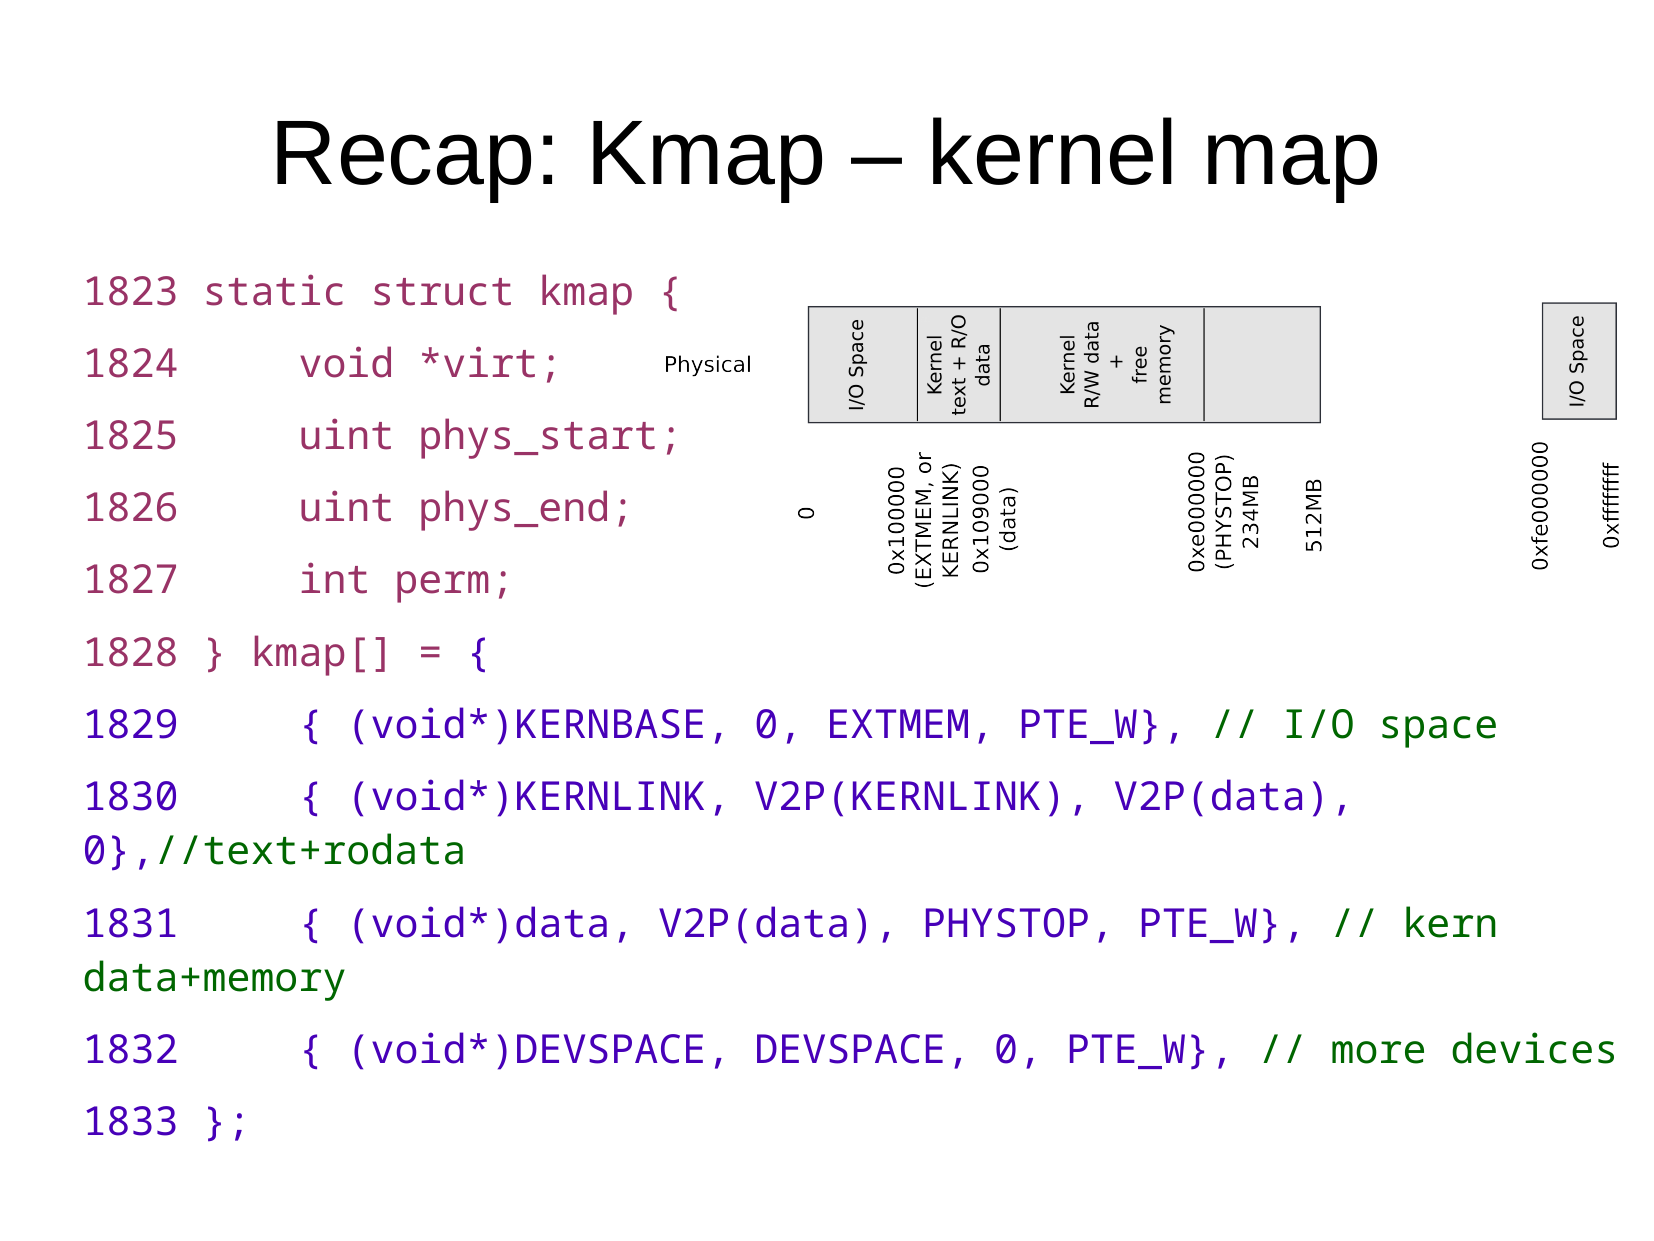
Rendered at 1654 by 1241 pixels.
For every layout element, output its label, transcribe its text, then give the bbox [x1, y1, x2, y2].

title Recap: Kmap – kernel map [82, 49, 1571, 257]
picture [666, 301, 1619, 587]
list 1823 static struct kmap { 1824 void *virt; 1825 uint phys_start; 1826 uint phys_end; 1827 int perm; 1828 } kmap[] = { 1829 { (void*)KERNBASE, 0, EXTMEM, PTE_W}, // I/O space 1830 { (void*)KERNLINK, V2P(KERNLINK), V2P(data), 0},//text+rodata 1831 { (void*)data, V2P(data), PHYSTOP, PTE_W}, // kern data+memory 1832 { (void*)DEVSPACE, DEVSPACE, 0, PTE_W}, // more devices 1833 }; [82, 262, 1651, 1163]
